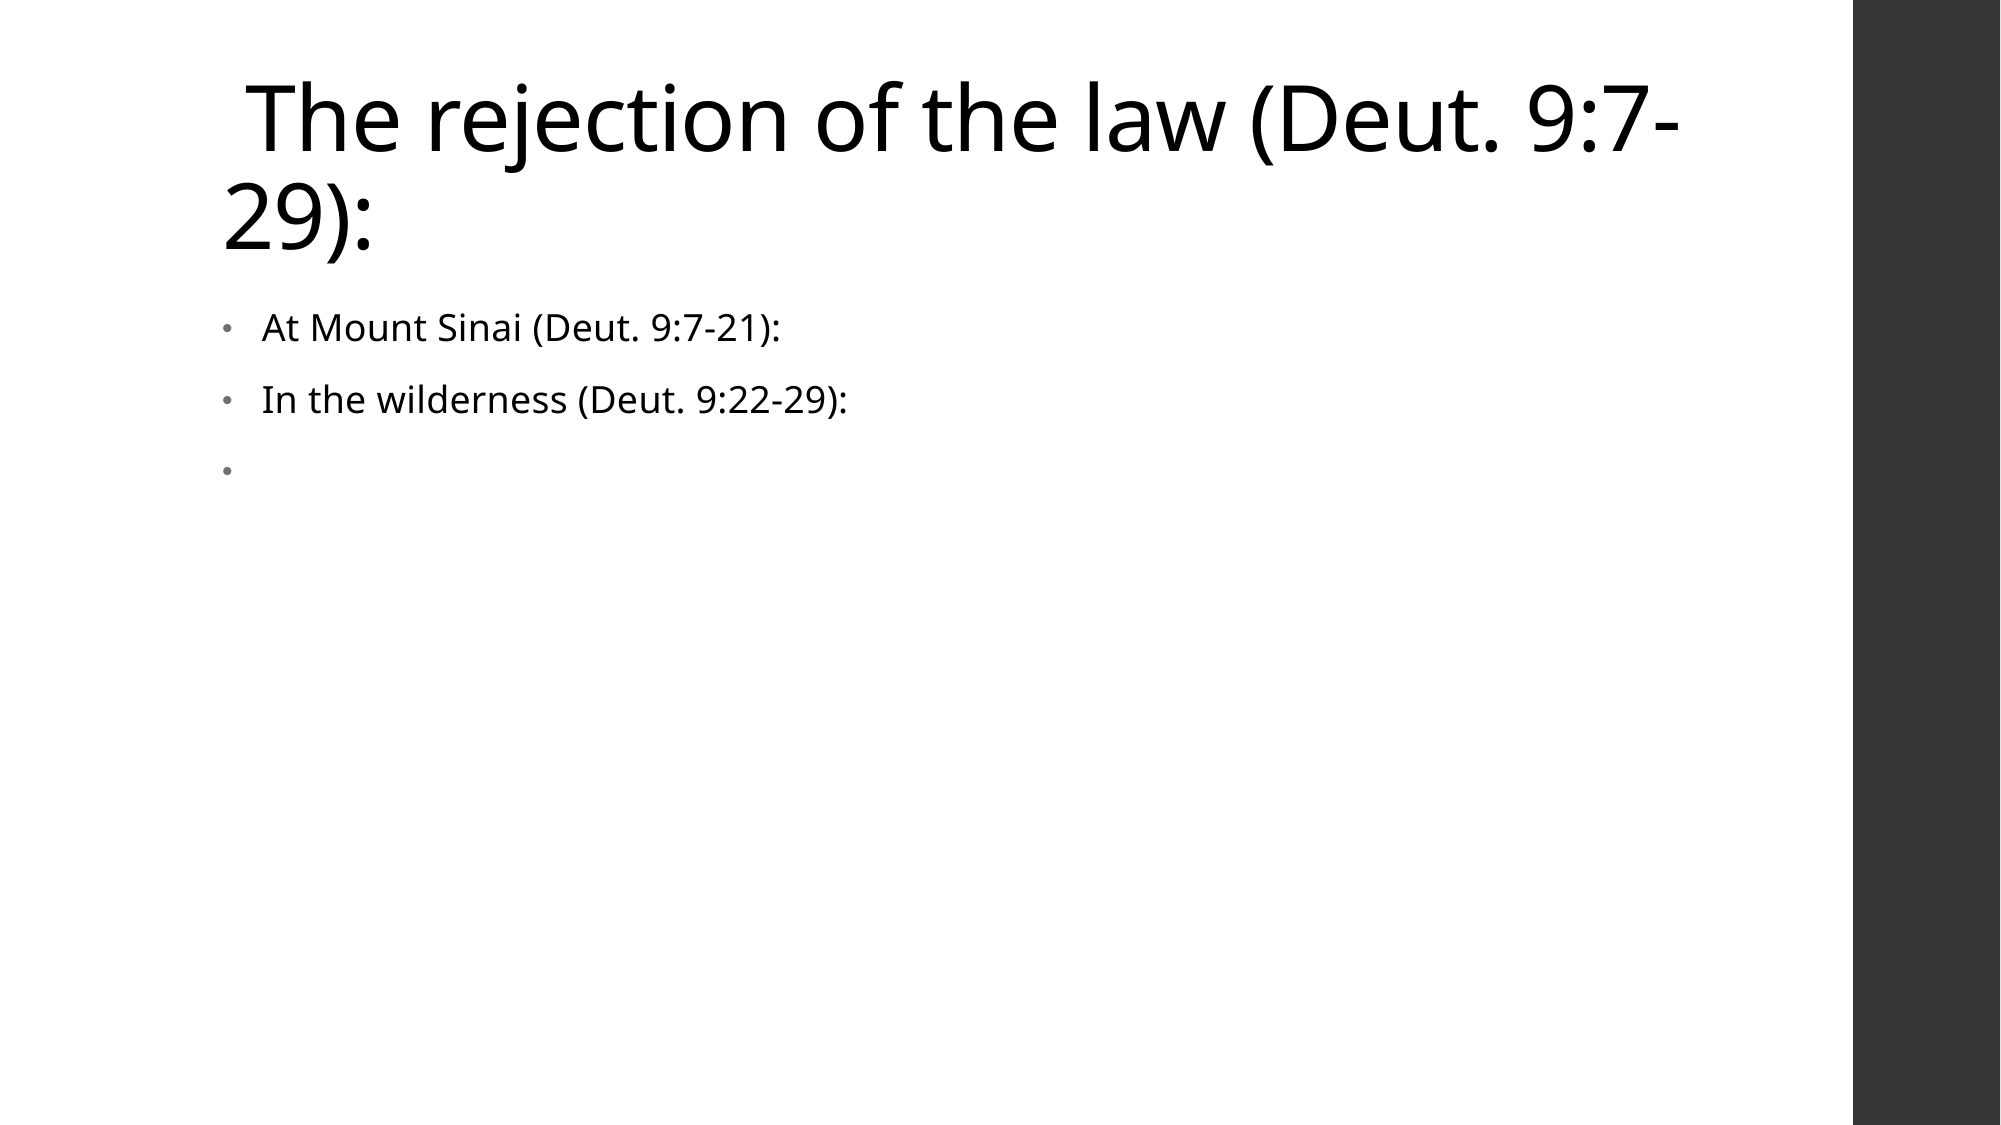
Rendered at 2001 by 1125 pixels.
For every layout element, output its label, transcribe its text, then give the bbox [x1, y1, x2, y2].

title The rejection of the law (Deut. 9:7-29): [206, 60, 1797, 278]
list At Mount Sinai (Deut. 9:7-21): In the wilderness (Deut. 9:22-29): [206, 299, 1617, 1014]
